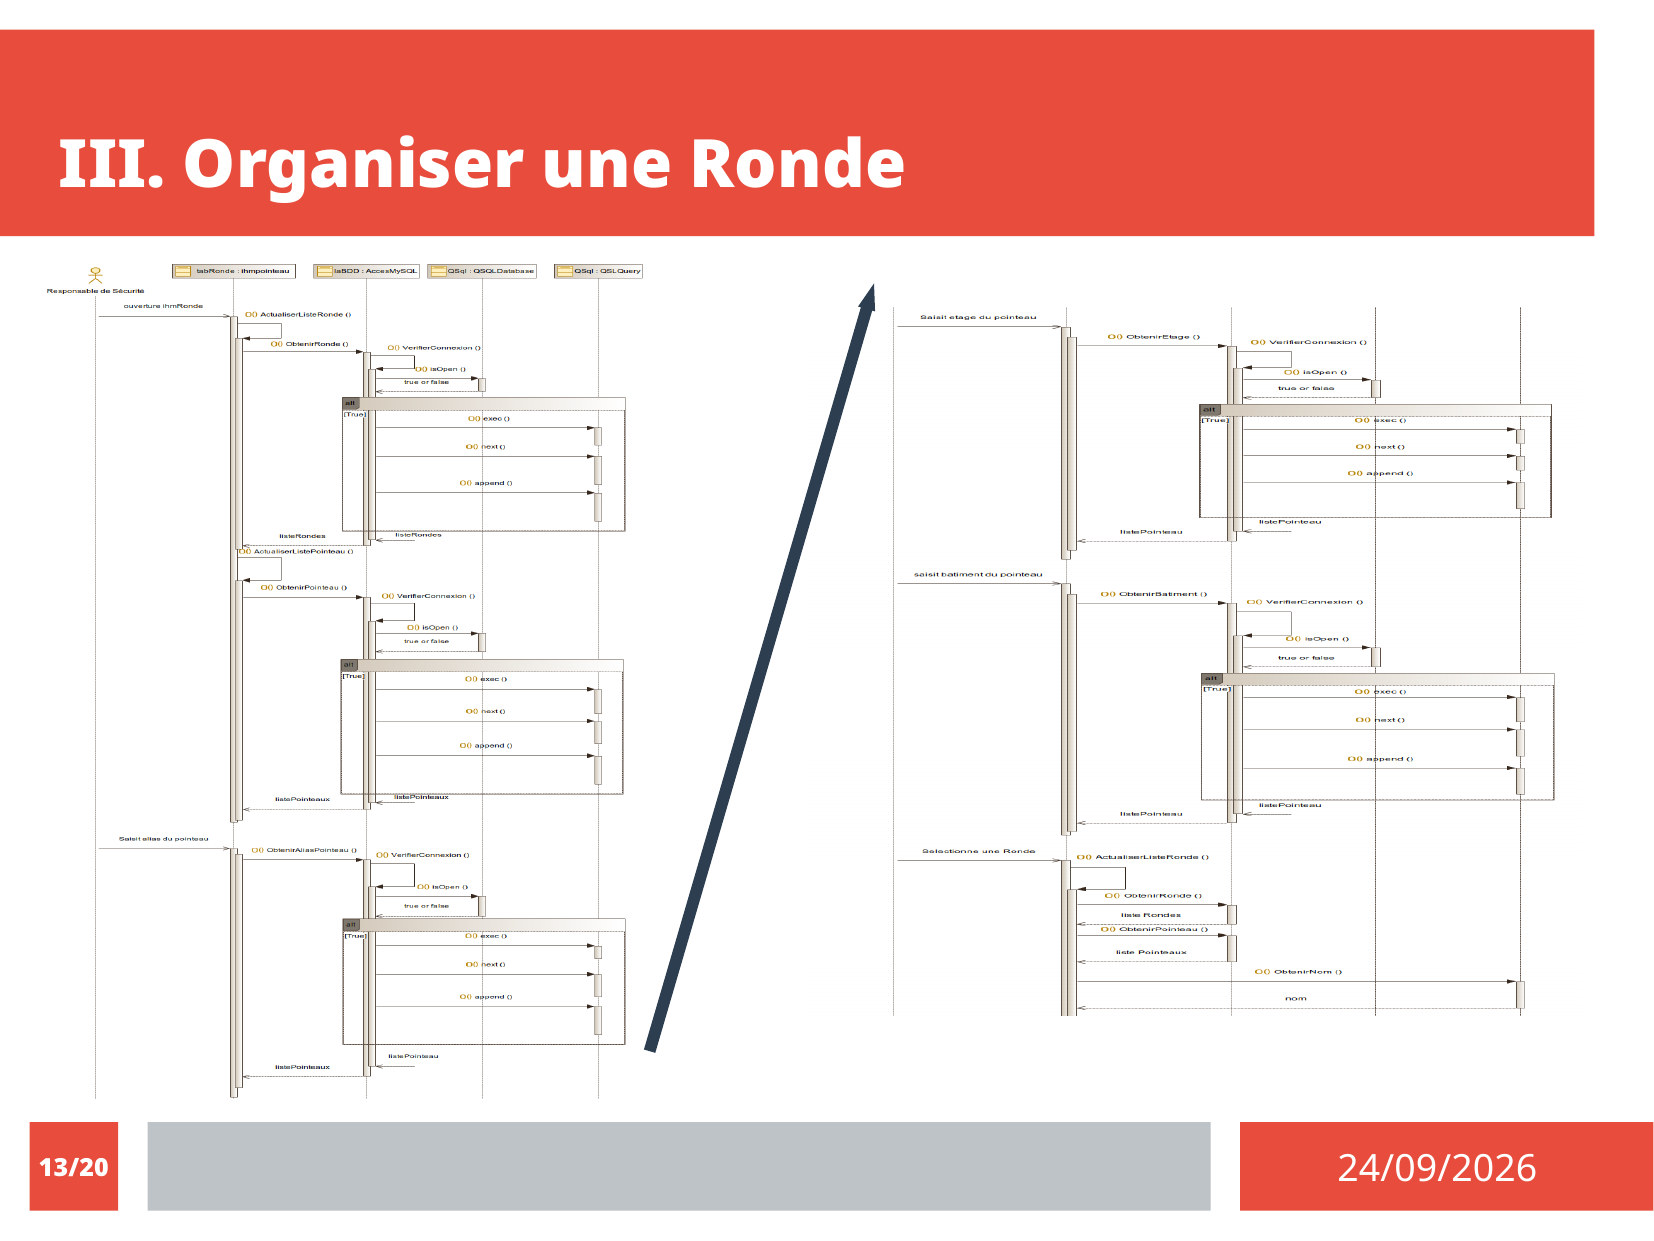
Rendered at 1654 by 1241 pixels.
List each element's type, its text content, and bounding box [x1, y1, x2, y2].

picture [803, 307, 1582, 1016]
title III. Organiser une Ronde [59, 59, 1595, 207]
picture [23, 259, 674, 1099]
picture [803, 307, 860, 501]
